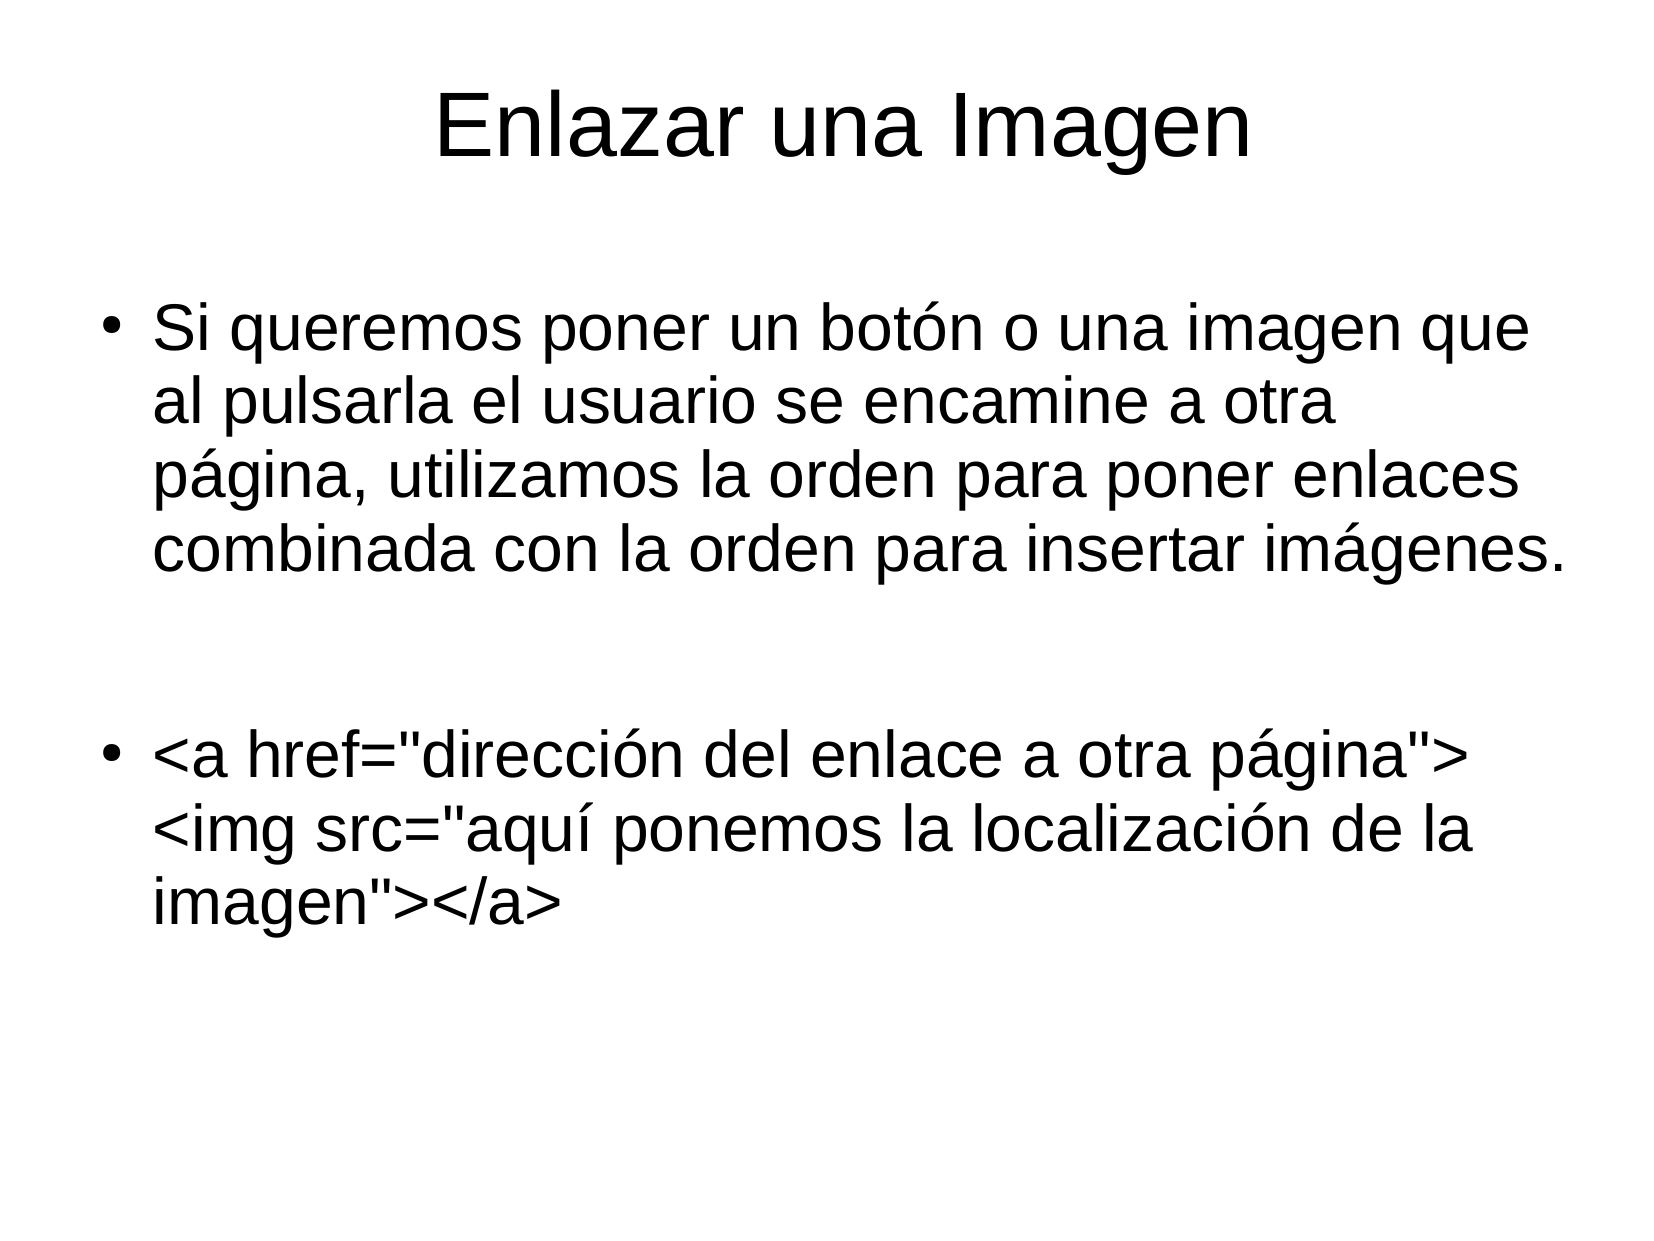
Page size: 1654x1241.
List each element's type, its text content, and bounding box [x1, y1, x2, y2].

title Enlazar una Imagen [82, 49, 1571, 201]
list Si queremos poner un botón o una imagen que al pulsarla el usuario se encamine a otra página, utilizamos la orden para poner enlaces combinada con la orden para insertar imágenes. <a href="dirección del enlace a otra página"> <img src="aquí ponemos la localización de la imagen"></a> [82, 290, 1571, 1010]
